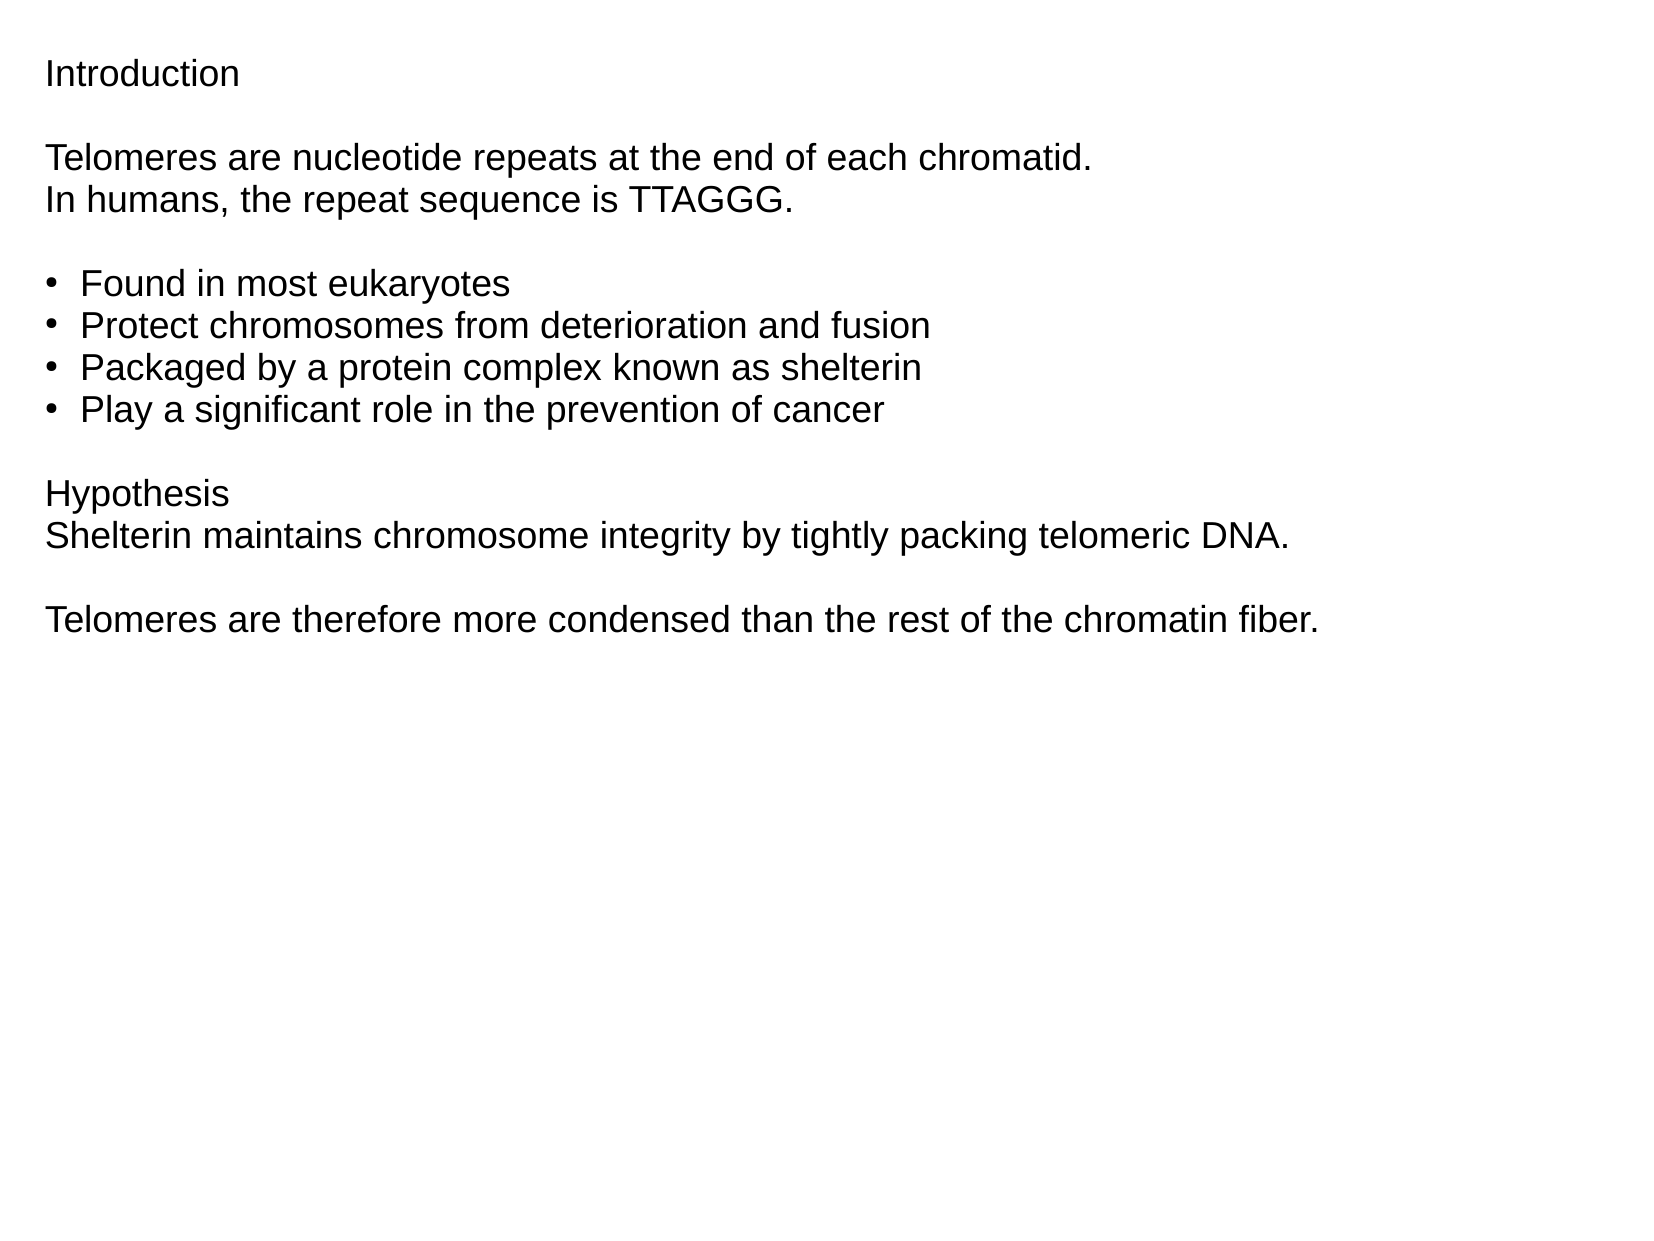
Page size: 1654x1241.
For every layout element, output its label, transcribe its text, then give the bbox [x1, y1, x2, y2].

text_box Introduction Telomeres are nucleotide repeats at the end of each chromatid. In humans, the repeat sequence is TTAGGG. Found in most eukaryotes Protect chromosomes from deterioration and fusion Packaged by a protein complex known as shelterin Play a significant role in the prevention of cancer Hypothesis Shelterin maintains chromosome integrity by tightly packing telomeric DNA. Telomeres are therefore more condensed than the rest of the chromatin fiber. [30, 45, 1591, 648]
